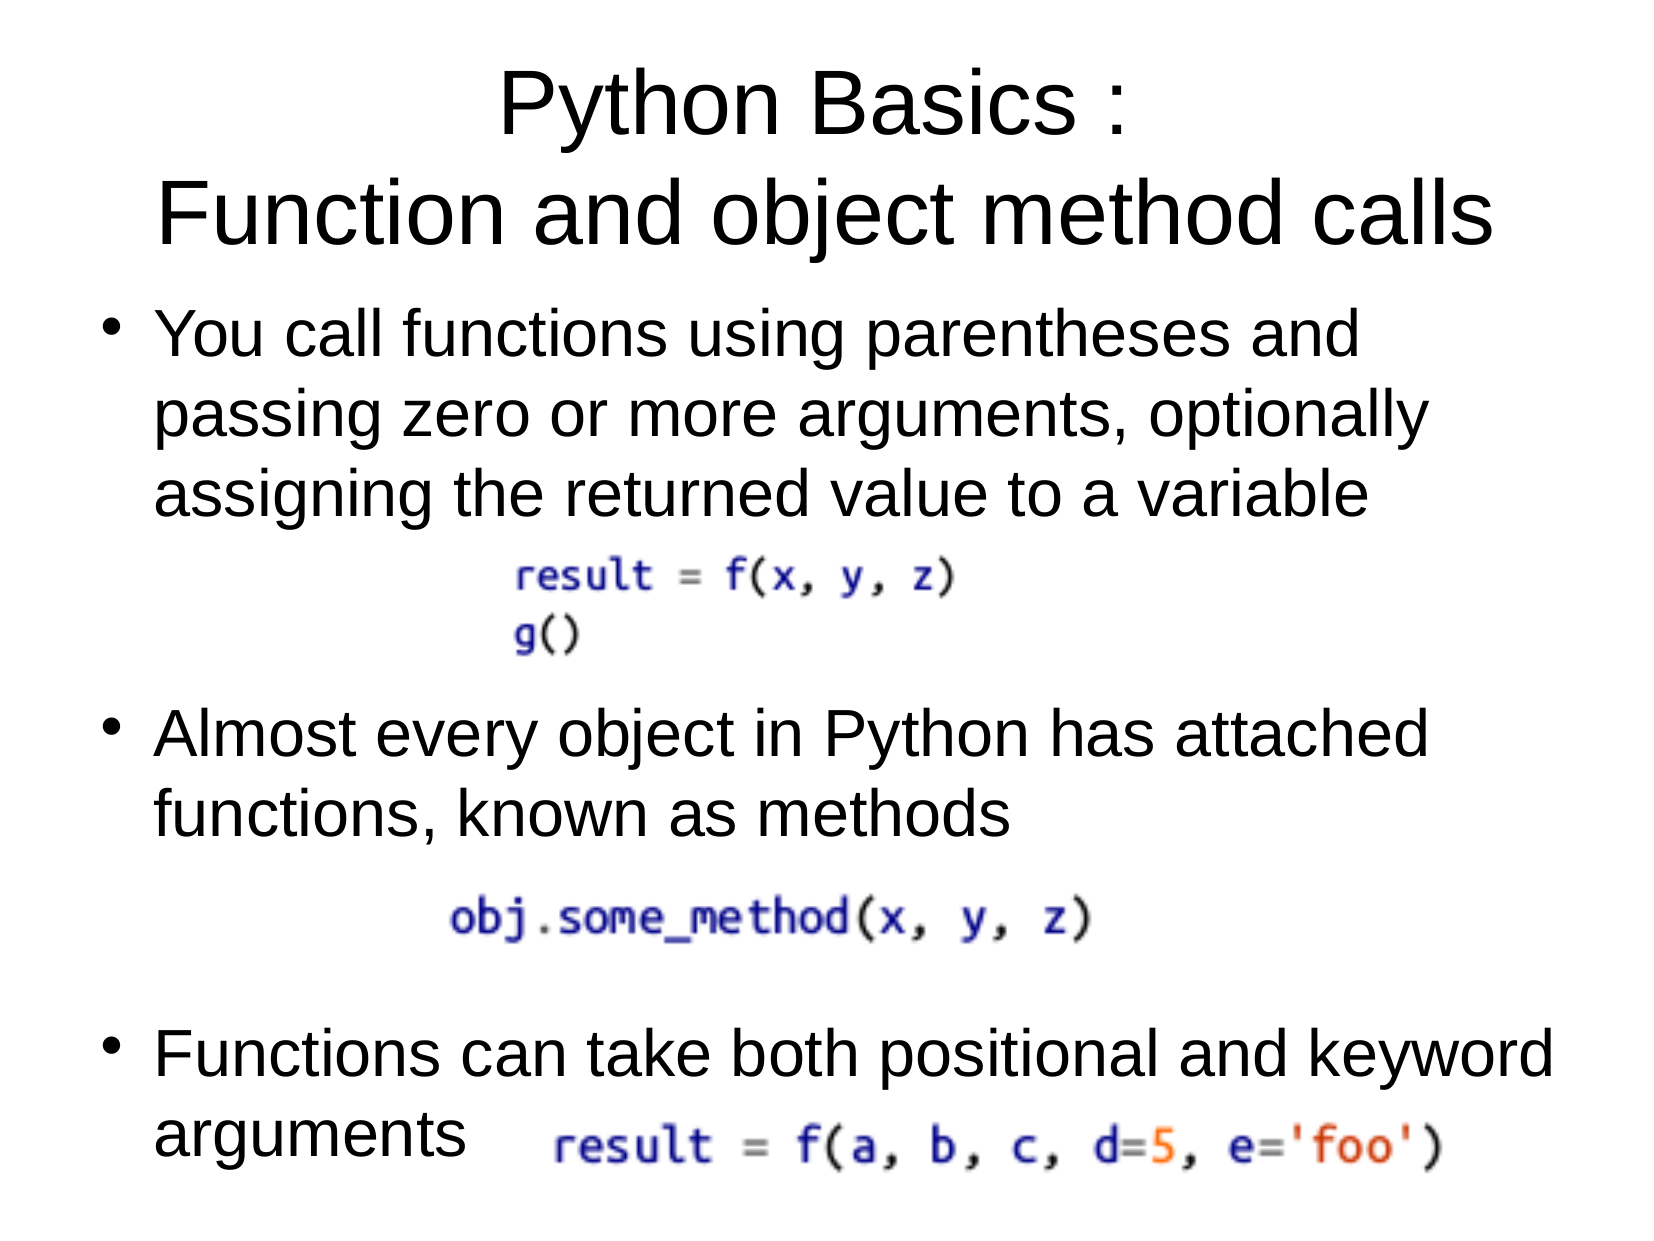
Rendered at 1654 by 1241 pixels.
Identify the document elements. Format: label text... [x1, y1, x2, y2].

picture [415, 869, 1186, 990]
text_box Python Basics : Function and object method calls [82, 49, 1571, 257]
picture [458, 539, 1111, 691]
text_box You call functions using parentheses and passing zero or more arguments, optionally assigning the returned value to a variable Almost every object in Python has attached functions, known as methods Functions can take both positional and keyword arguments [82, 290, 1571, 1010]
picture [510, 1094, 1584, 1200]
